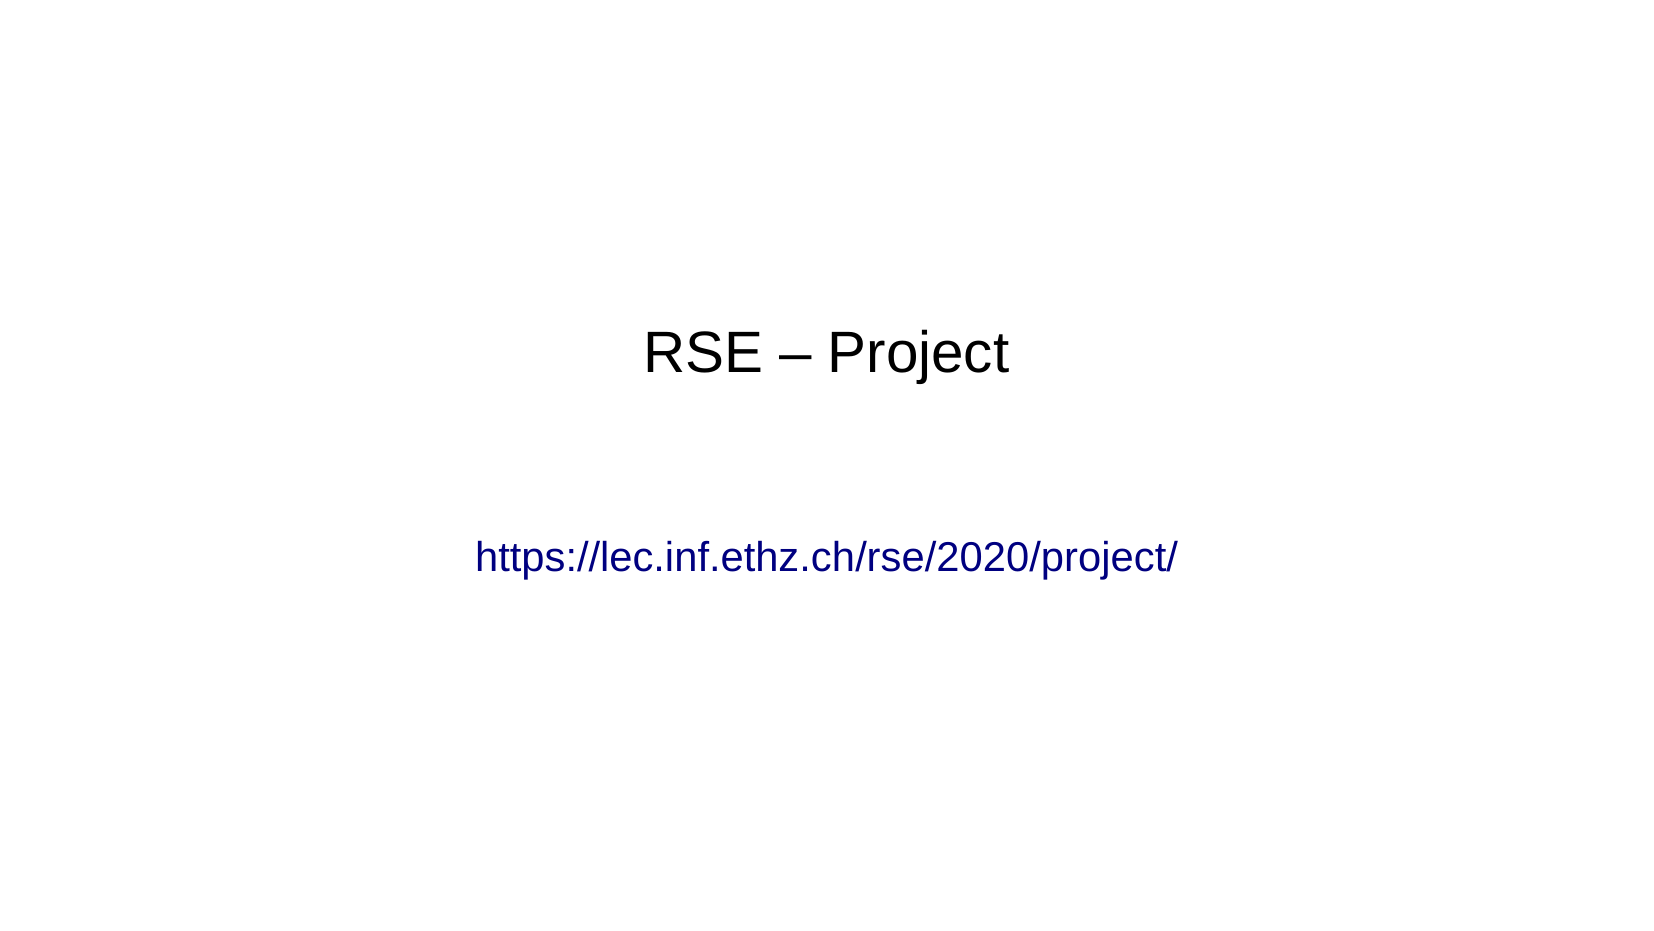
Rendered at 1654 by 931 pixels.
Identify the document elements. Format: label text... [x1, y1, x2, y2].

subtitle RSE – Project https://lec.inf.ethz.ch/rse/2020/project/ [82, 90, 1571, 811]
